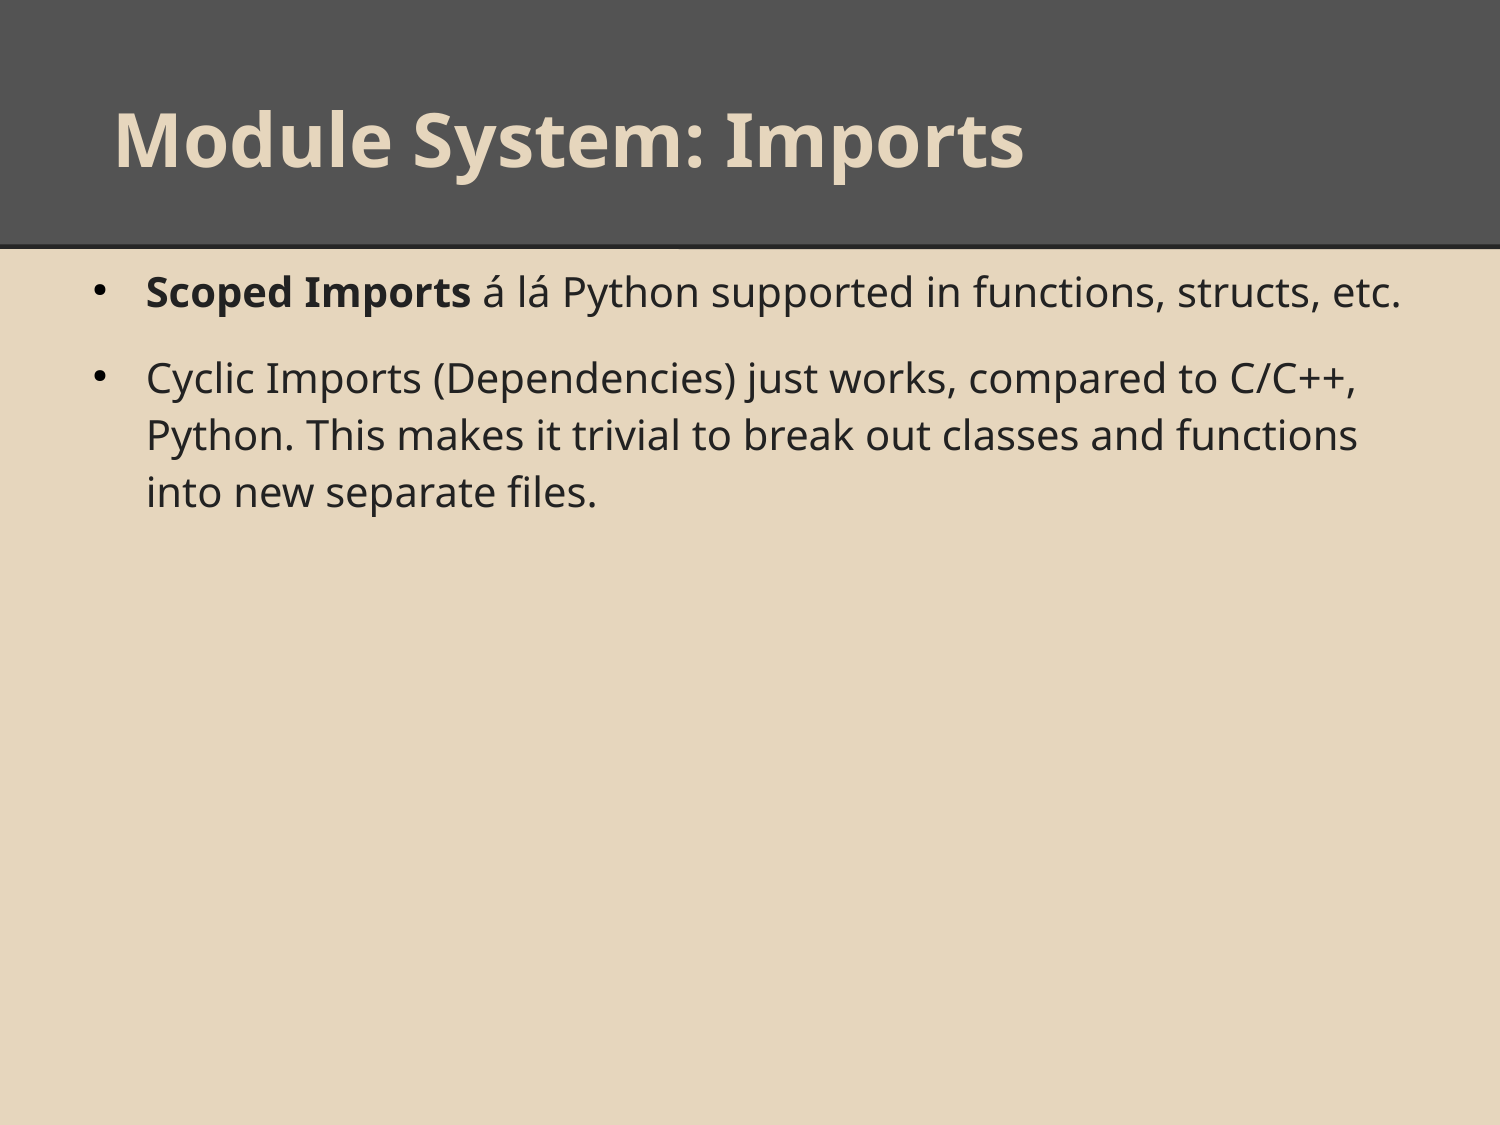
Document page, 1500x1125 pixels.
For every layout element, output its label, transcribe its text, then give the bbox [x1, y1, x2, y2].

list Scoped Imports á lá Python supported in functions, structs, etc. Cyclic Imports (Dependencies) just works, compared to C/C++, Python. This makes it trivial to break out classes and functions into new separate files. [75, 262, 1425, 916]
title Module System: Imports [75, 45, 1425, 233]
